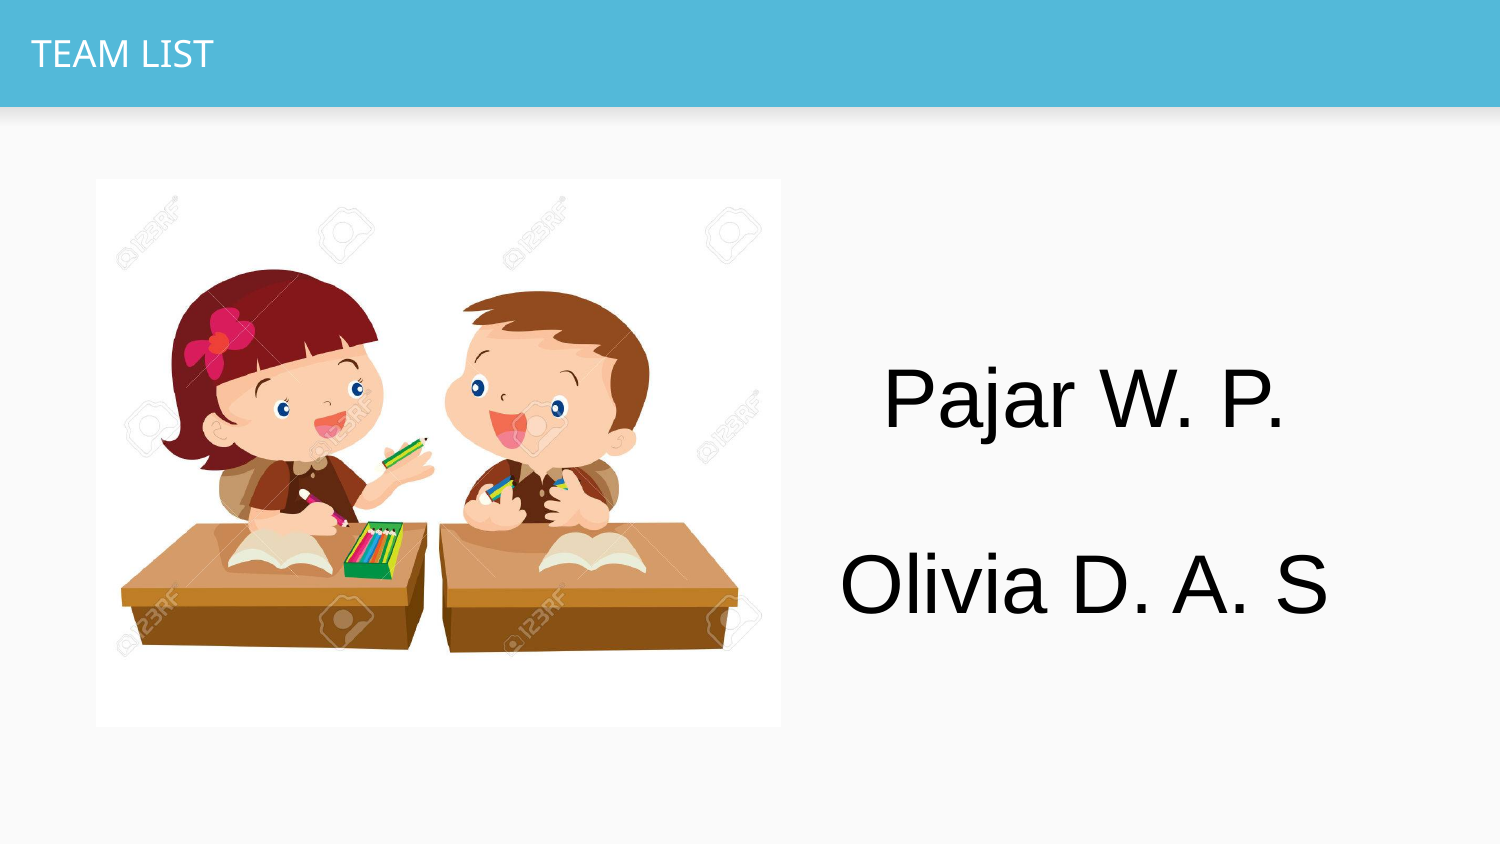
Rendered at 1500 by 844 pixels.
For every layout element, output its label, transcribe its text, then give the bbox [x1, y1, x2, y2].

picture [96, 179, 781, 727]
text_box Pajar W. P. Olivia D. A. S [825, 345, 1346, 594]
title TEAM LIST [16, 2, 1464, 102]
